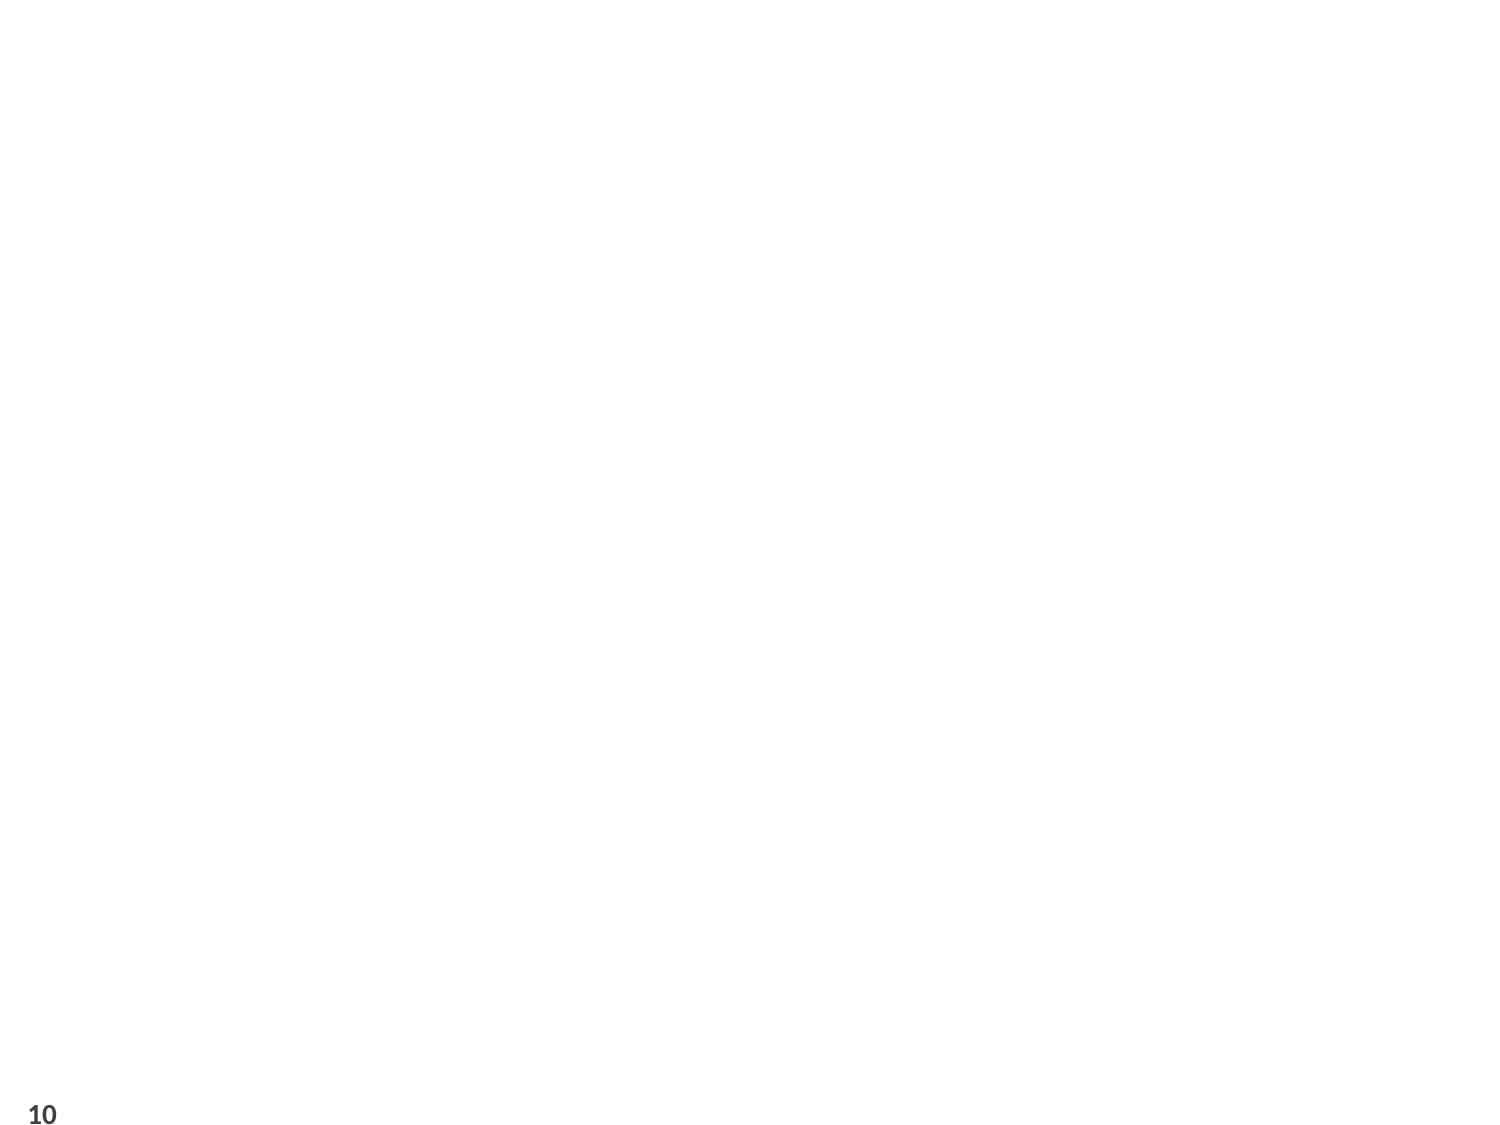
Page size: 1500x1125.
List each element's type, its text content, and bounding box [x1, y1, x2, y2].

text_box <number> [12, 1052, 363, 1113]
